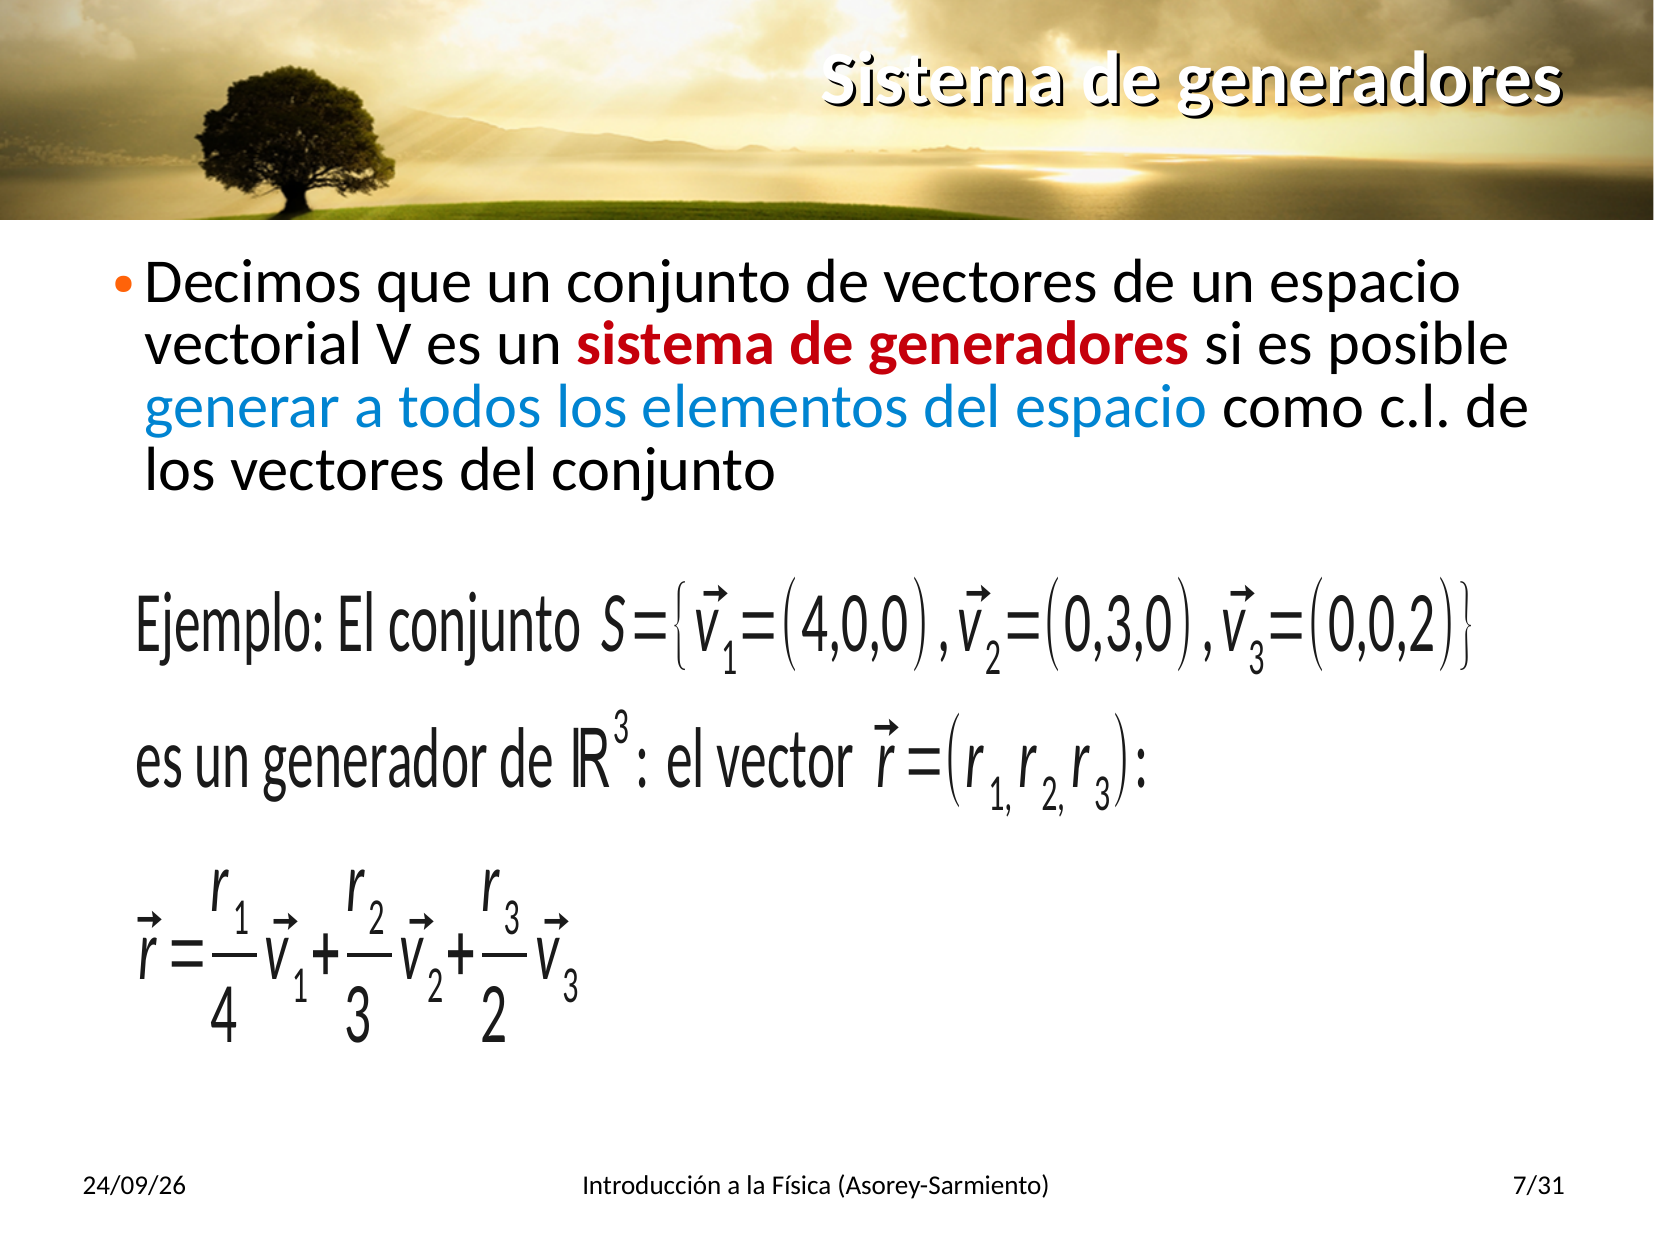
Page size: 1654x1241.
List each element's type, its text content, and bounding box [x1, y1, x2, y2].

chart [130, 570, 1485, 1066]
title Sistema de generadores [75, 19, 1564, 151]
list Decimos que un conjunto de vectores de un espacio vectorial V es un sistema de generadores si es posible generar a todos los elementos del espacio como c.l. de los vectores del conjunto [82, 255, 1571, 1156]
picture [0, 0, 1654, 220]
